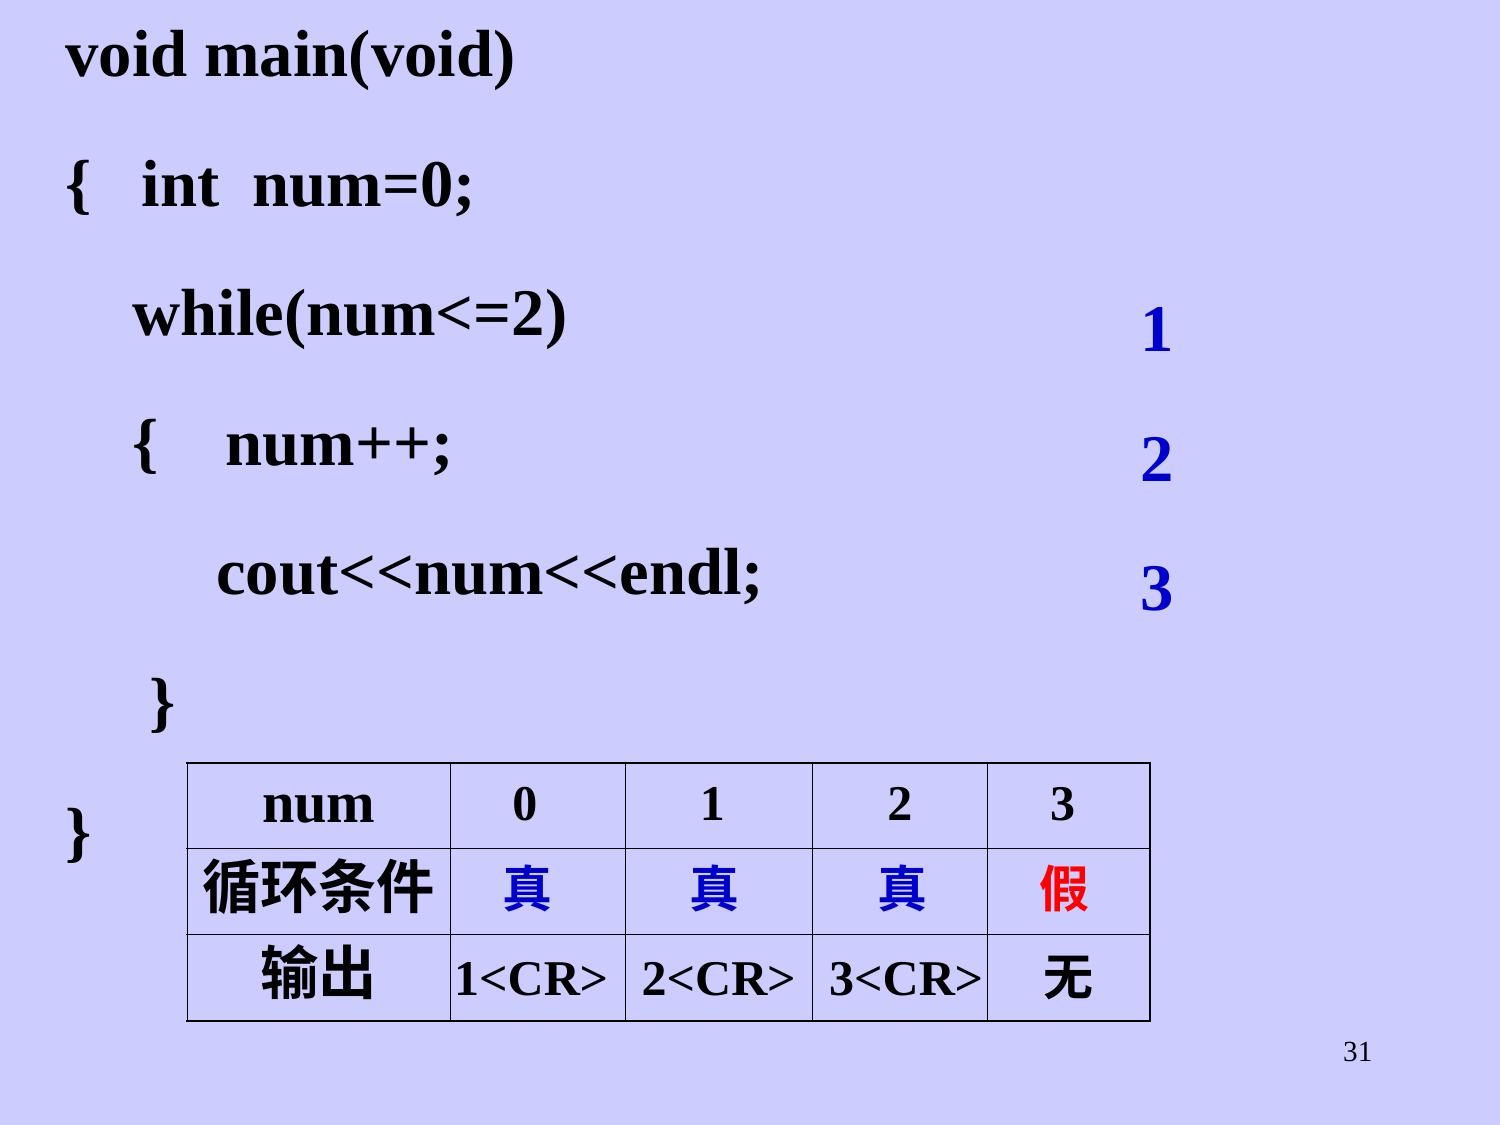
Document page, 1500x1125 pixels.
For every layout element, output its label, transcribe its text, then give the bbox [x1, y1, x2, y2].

table_cell [626, 849, 812, 934]
table_cell [626, 1013, 812, 1020]
text_box void main(void) { int num=0; while(num<=2) { num++; cout<<num<<endl; } } [62, 0, 1126, 870]
text_box 3 [1025, 762, 1101, 838]
text_box 无 [1024, 937, 1113, 1013]
table_header num [188, 764, 450, 848]
text_box 2<CR> [624, 937, 812, 1013]
text_box 0 [487, 762, 563, 838]
table_header [626, 764, 812, 848]
text_box 1 2 3 [1137, 275, 1263, 626]
table_cell [988, 849, 1149, 934]
text_box 假 [1025, 849, 1101, 926]
text_box <编号> [1074, 1025, 1388, 1101]
text_box 真 [487, 849, 563, 926]
table_header [451, 764, 625, 848]
text_box 1 [675, 762, 751, 838]
table_cell 循环条件 [188, 849, 450, 934]
table_cell [813, 849, 987, 934]
text_box 3<CR> [812, 937, 1000, 1013]
table_header [988, 764, 1149, 848]
table_cell [988, 935, 1149, 1020]
table_cell [451, 1013, 625, 1020]
text_box 2 [862, 762, 938, 838]
table_cell [451, 849, 625, 934]
table_cell [813, 1013, 987, 1020]
text_box 1<CR> [437, 937, 624, 1013]
text_box 真 [675, 849, 751, 926]
table_header [813, 764, 987, 848]
text_box 真 [862, 849, 938, 926]
table_cell 输出 [188, 935, 450, 1020]
